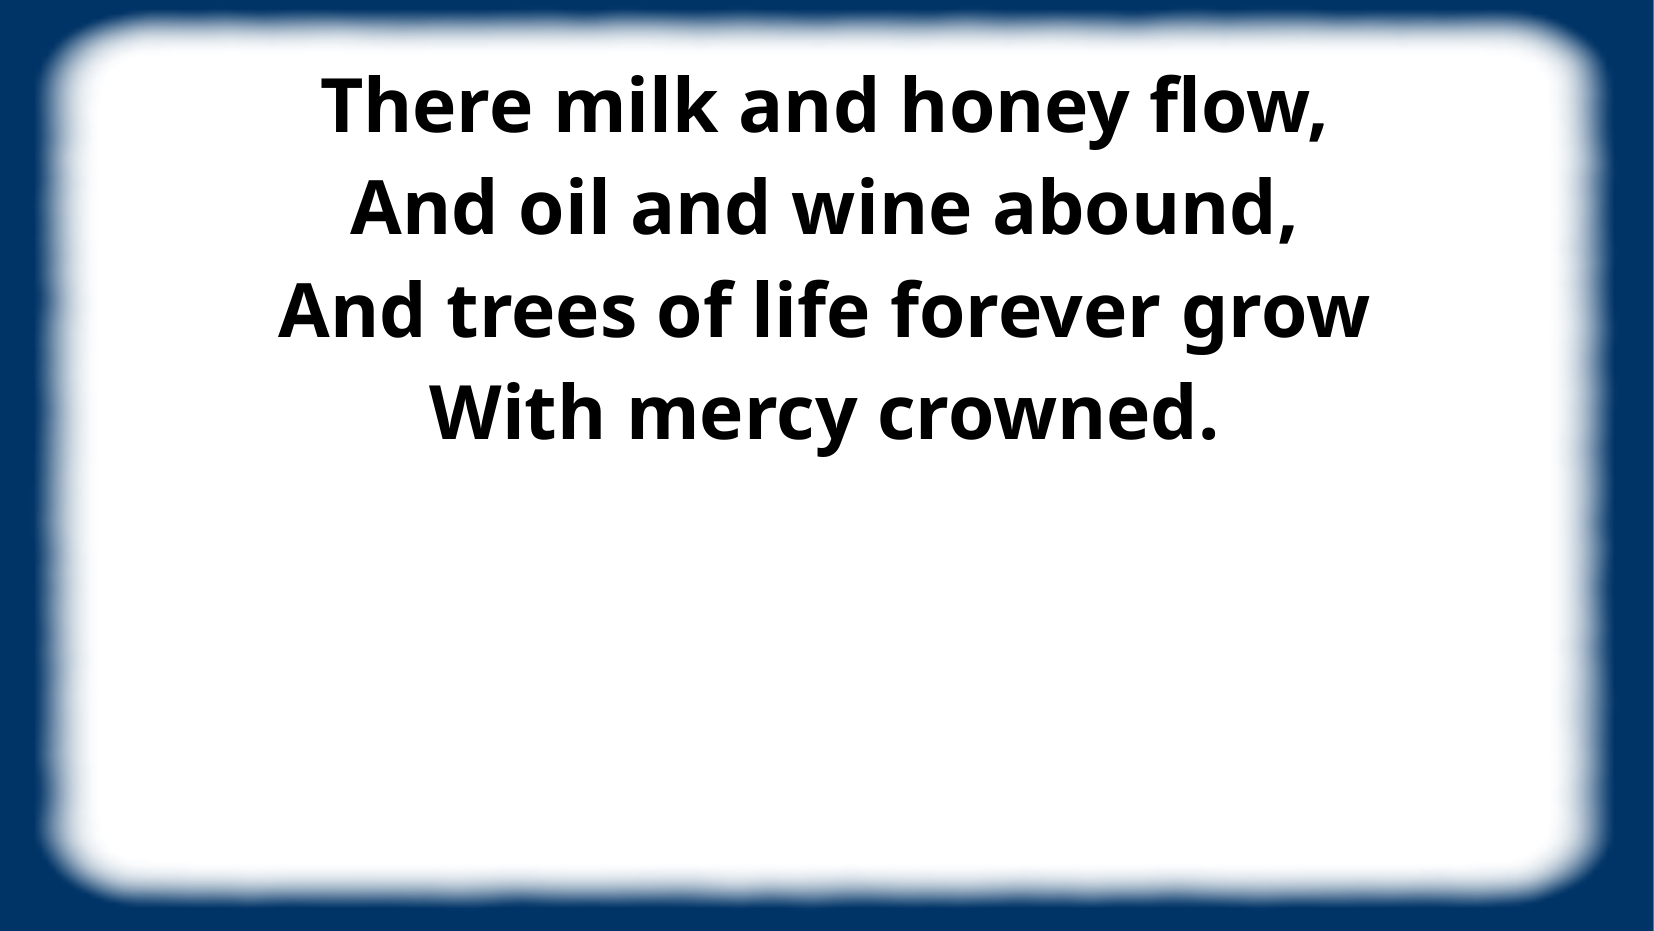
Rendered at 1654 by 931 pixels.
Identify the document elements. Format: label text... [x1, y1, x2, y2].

text_box There milk and honey flow, And oil and wine abound, And trees of life forever grow With mercy crowned. [105, 45, 1546, 460]
picture [0, 0, 1654, 931]
